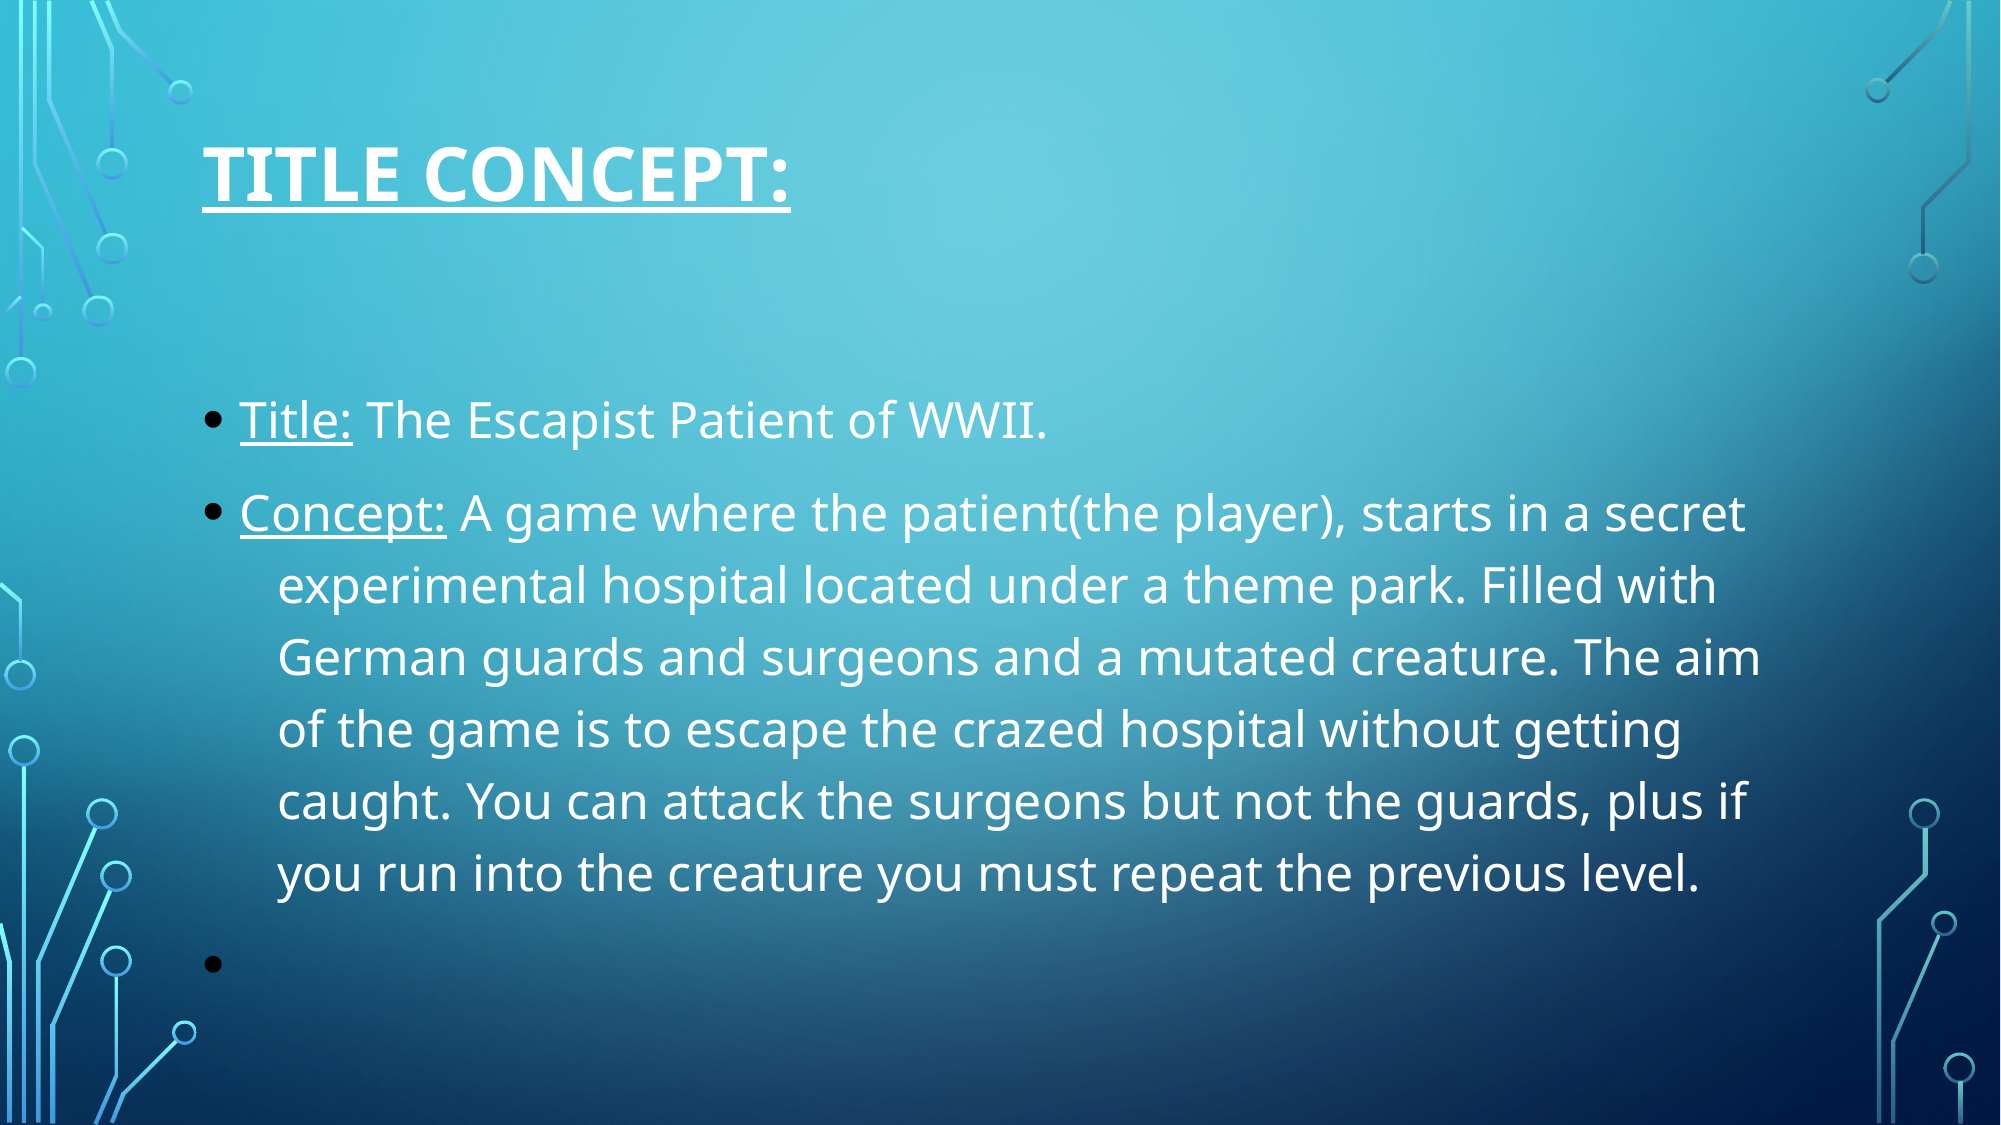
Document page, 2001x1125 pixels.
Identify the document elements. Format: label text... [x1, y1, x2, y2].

list Title: The Escapist Patient of WWII. Concept: A game where the patient(the player), starts in a secret experimental hospital located under a theme park. Filled with German guards and surgeons and a mutated creature. The aim of the game is to escape the crazed hospital without getting caught. You can attack the surgeons but not the guards, plus if you run into the creature you must repeat the previous level. [187, 369, 1813, 951]
title Title Concept: [187, 101, 1813, 344]
